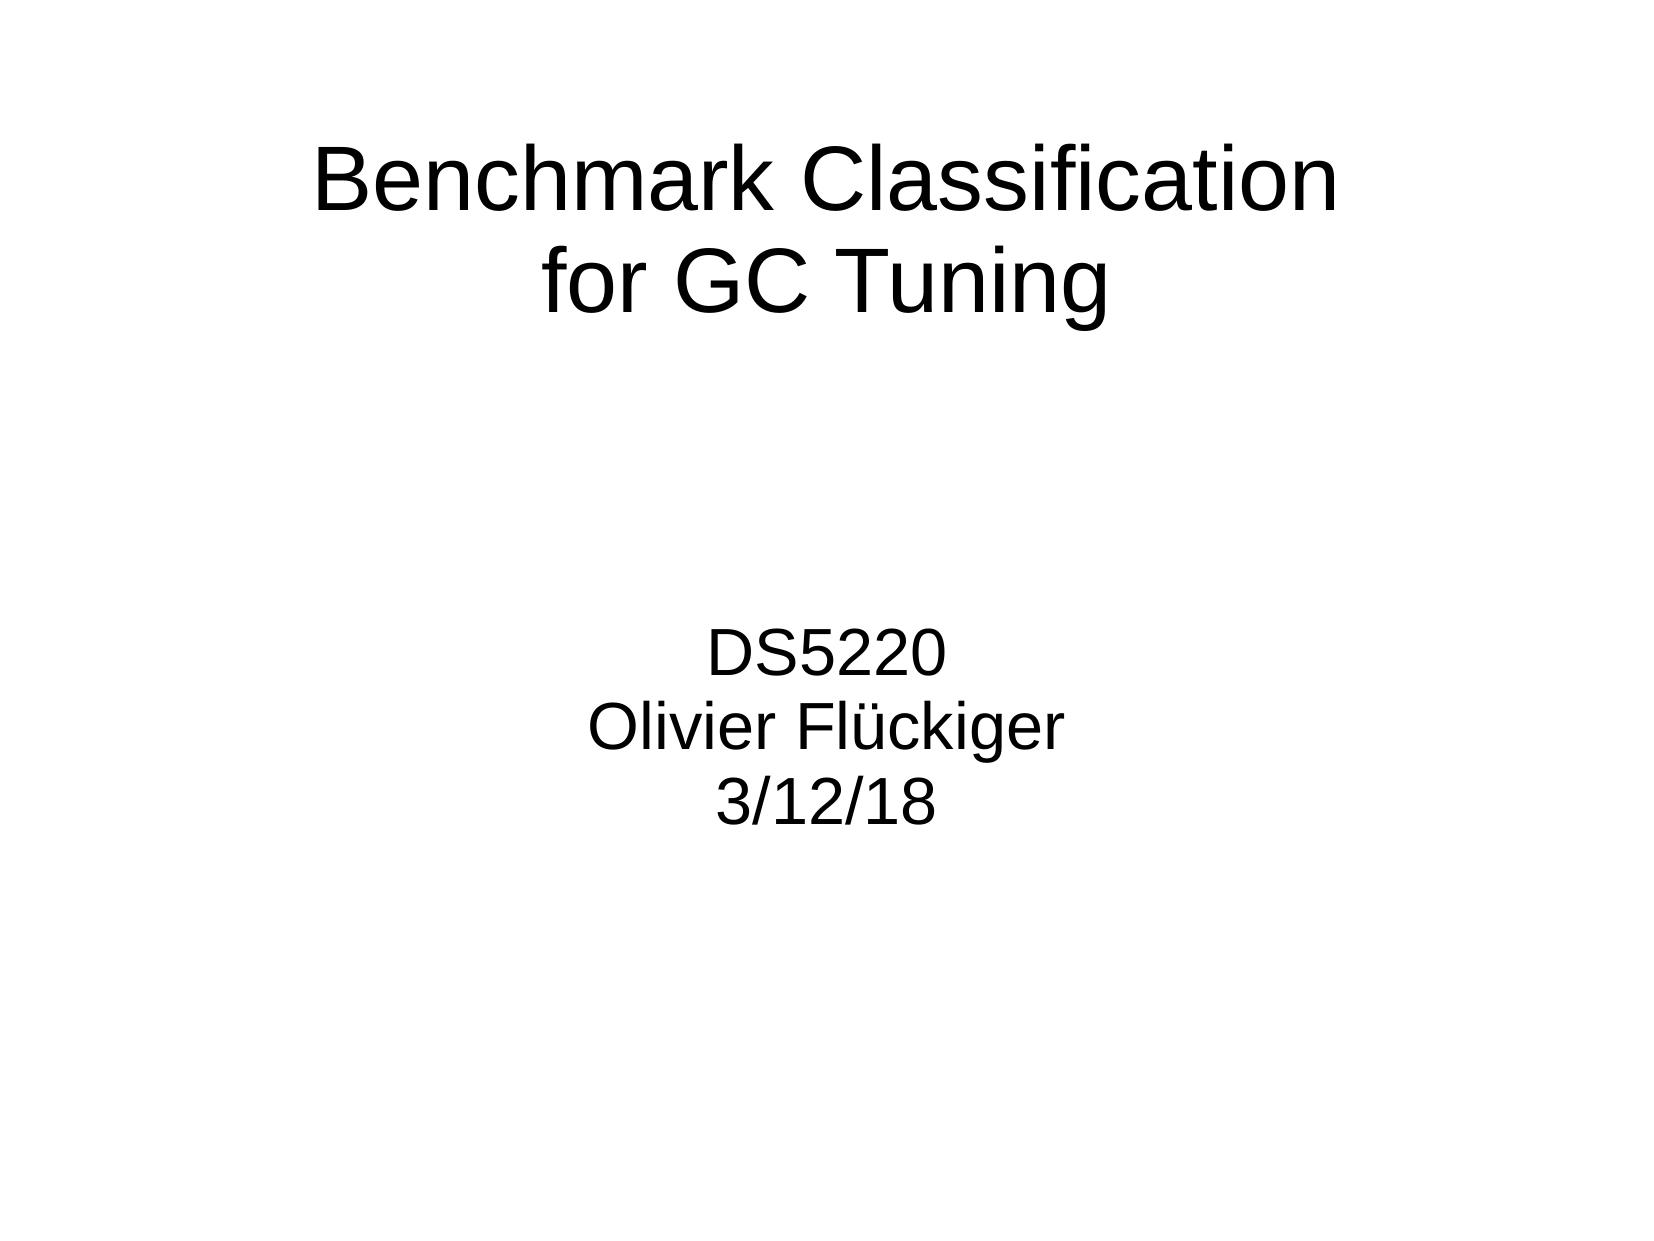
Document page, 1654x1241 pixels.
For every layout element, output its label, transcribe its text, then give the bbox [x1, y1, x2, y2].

subtitle DS5220 Olivier Flückiger 3/12/18 [82, 366, 1571, 1087]
title Benchmark Classification for GC Tuning [82, 126, 1571, 334]
